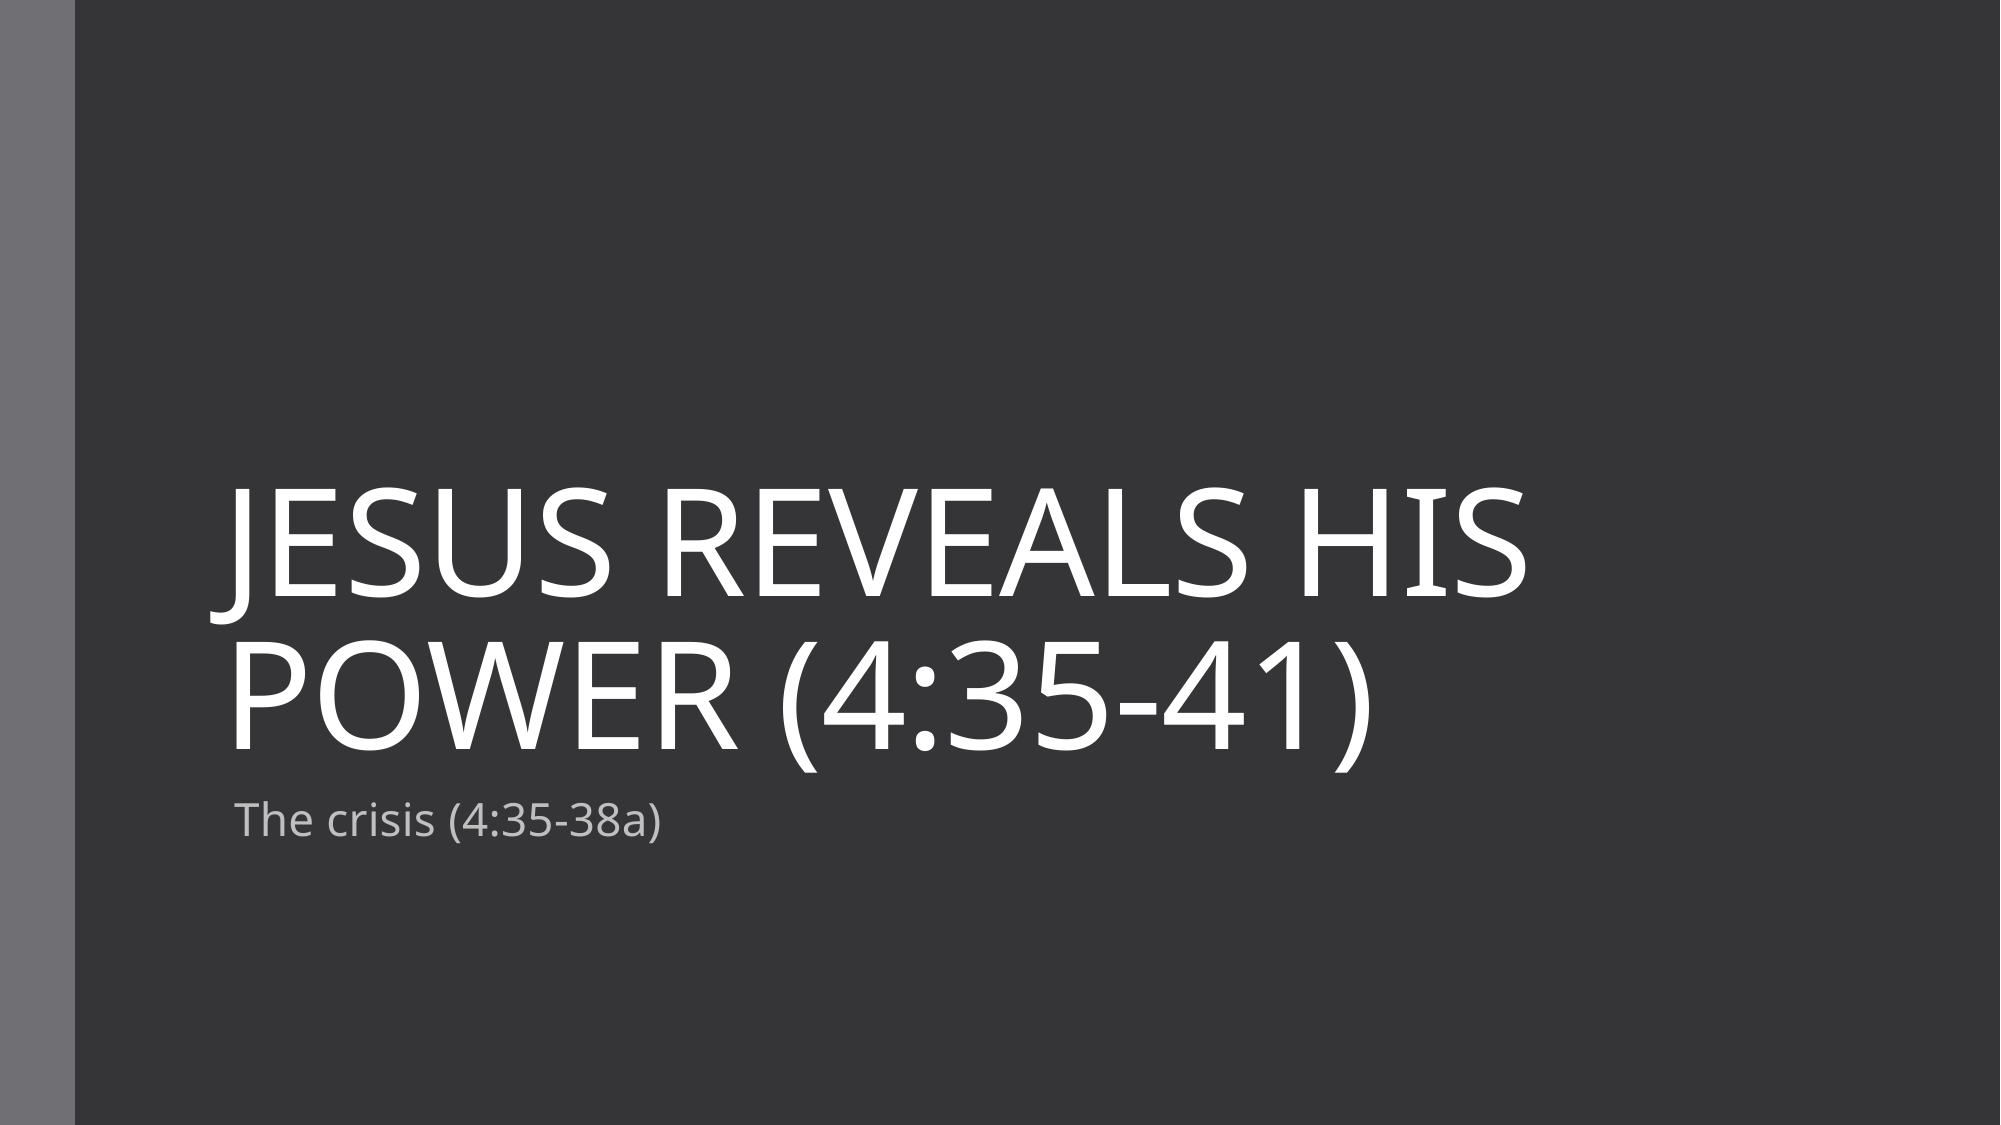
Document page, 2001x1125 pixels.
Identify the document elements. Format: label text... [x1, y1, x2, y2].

title JESUS REVEALS HIS POWER (4:35-41) [206, 124, 1752, 787]
subtitle The crisis (4:35-38a) [206, 787, 1752, 1066]
